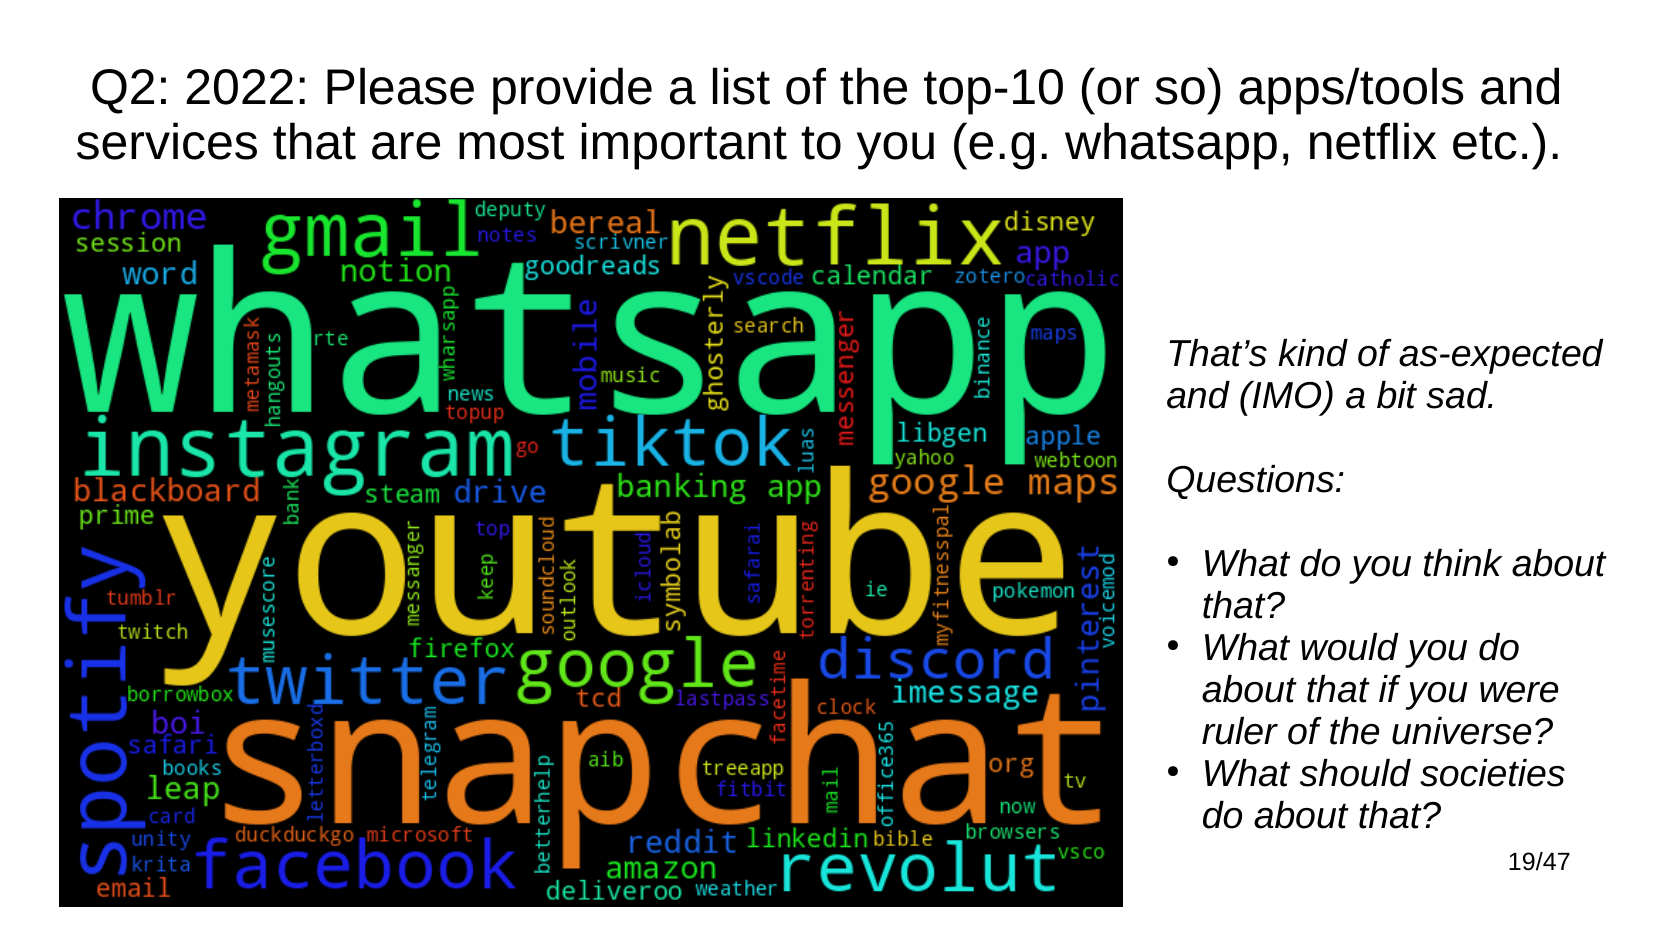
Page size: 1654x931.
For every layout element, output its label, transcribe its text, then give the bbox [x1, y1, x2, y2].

picture [59, 198, 1123, 908]
text_box That’s kind of as-expected and (IMO) a bit sad. Questions: What do you think about that? What would you do about that if you were ruler of the universe? What should societies do about that? [1151, 324, 1625, 886]
title Q2: 2022: Please provide a list of the top-10 (or so) apps/tools and services that are most important to you (e.g. whatsapp, netflix etc.). [29, 31, 1625, 199]
